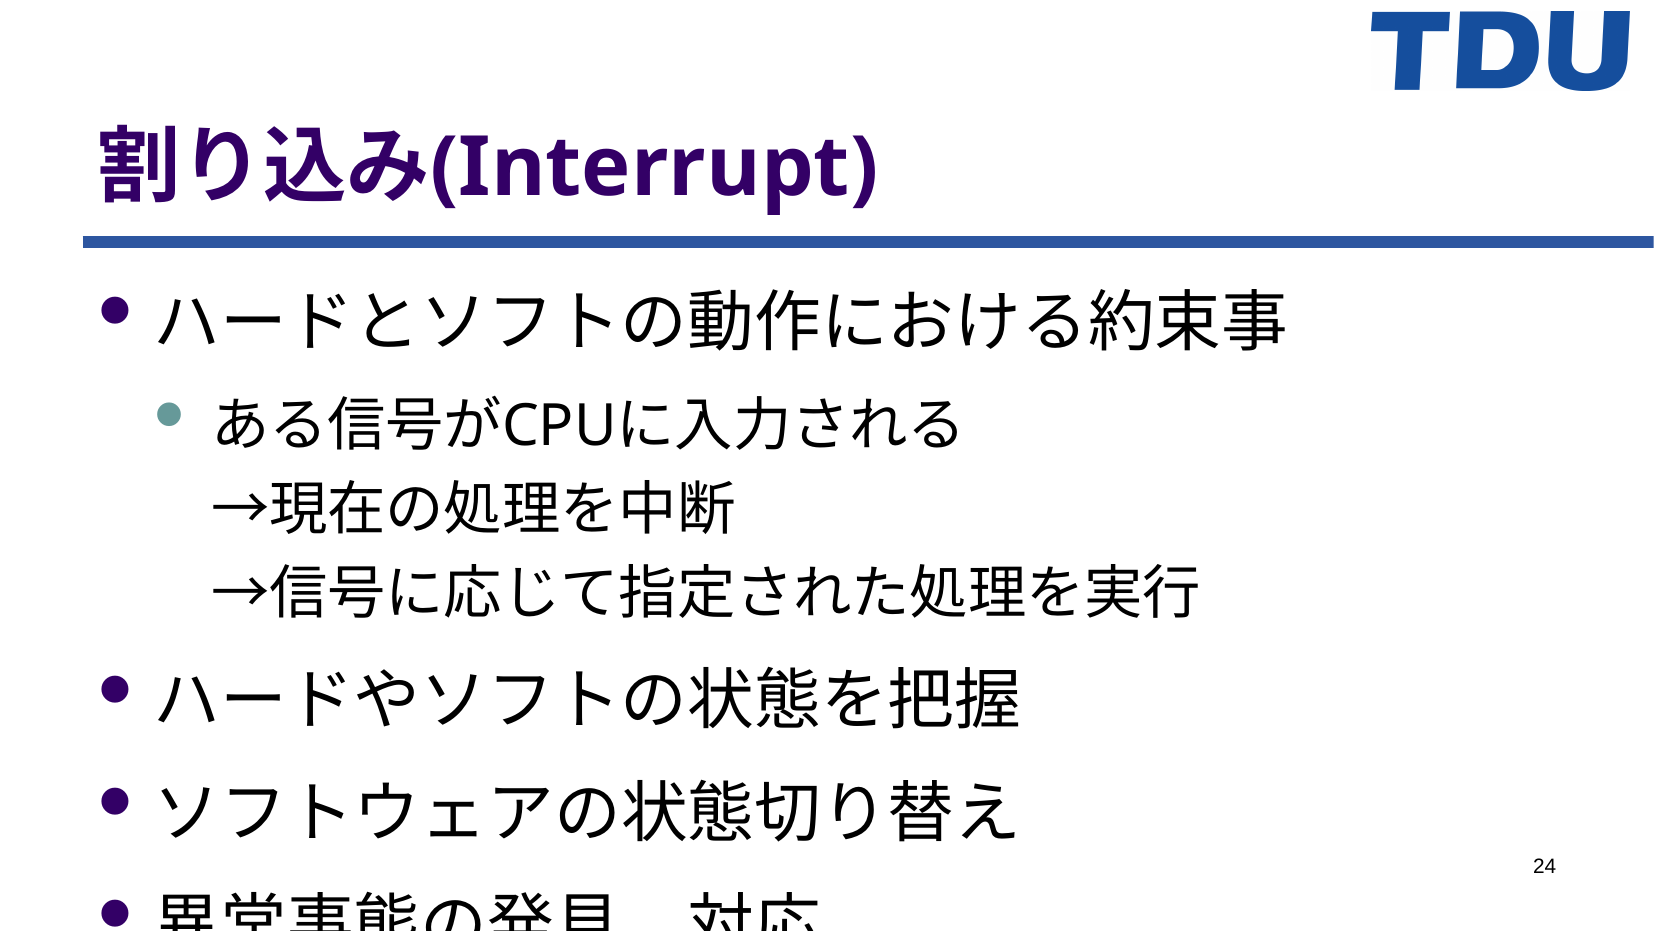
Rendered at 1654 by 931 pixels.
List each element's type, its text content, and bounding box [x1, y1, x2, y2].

list ハードとソフトの動作における約束事 ある信号がCPUに入力される →現在の処理を中断 →信号に応じて指定された処理を実行 ハードやソフトの状態を把握 ソフトウェアの状態切り替え 異常事態の発見、対応 [82, 259, 1571, 811]
picture [1371, 11, 1630, 91]
title 割り込み(Interrupt) [82, 51, 1571, 228]
